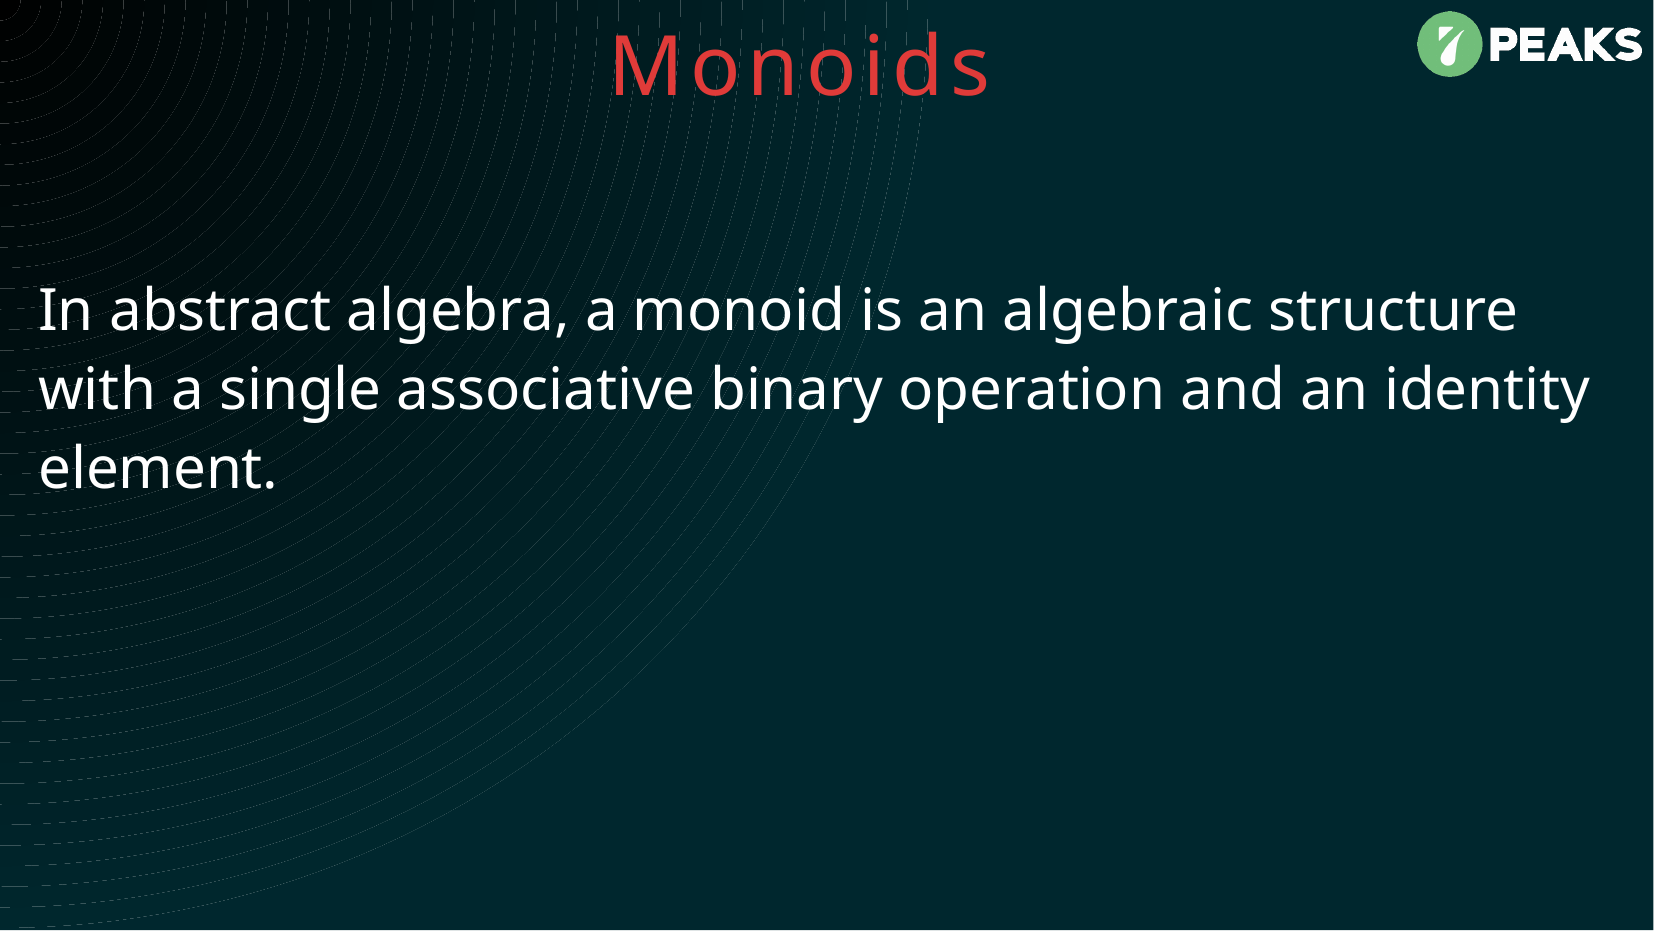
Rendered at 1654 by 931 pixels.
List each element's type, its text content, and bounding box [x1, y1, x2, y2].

text_box In abstract algebra, a monoid is an algebraic structure with a single associative binary operation and an identity element. [23, 260, 1619, 670]
picture [1417, 11, 1642, 77]
text_box Monoids [593, 0, 1061, 142]
